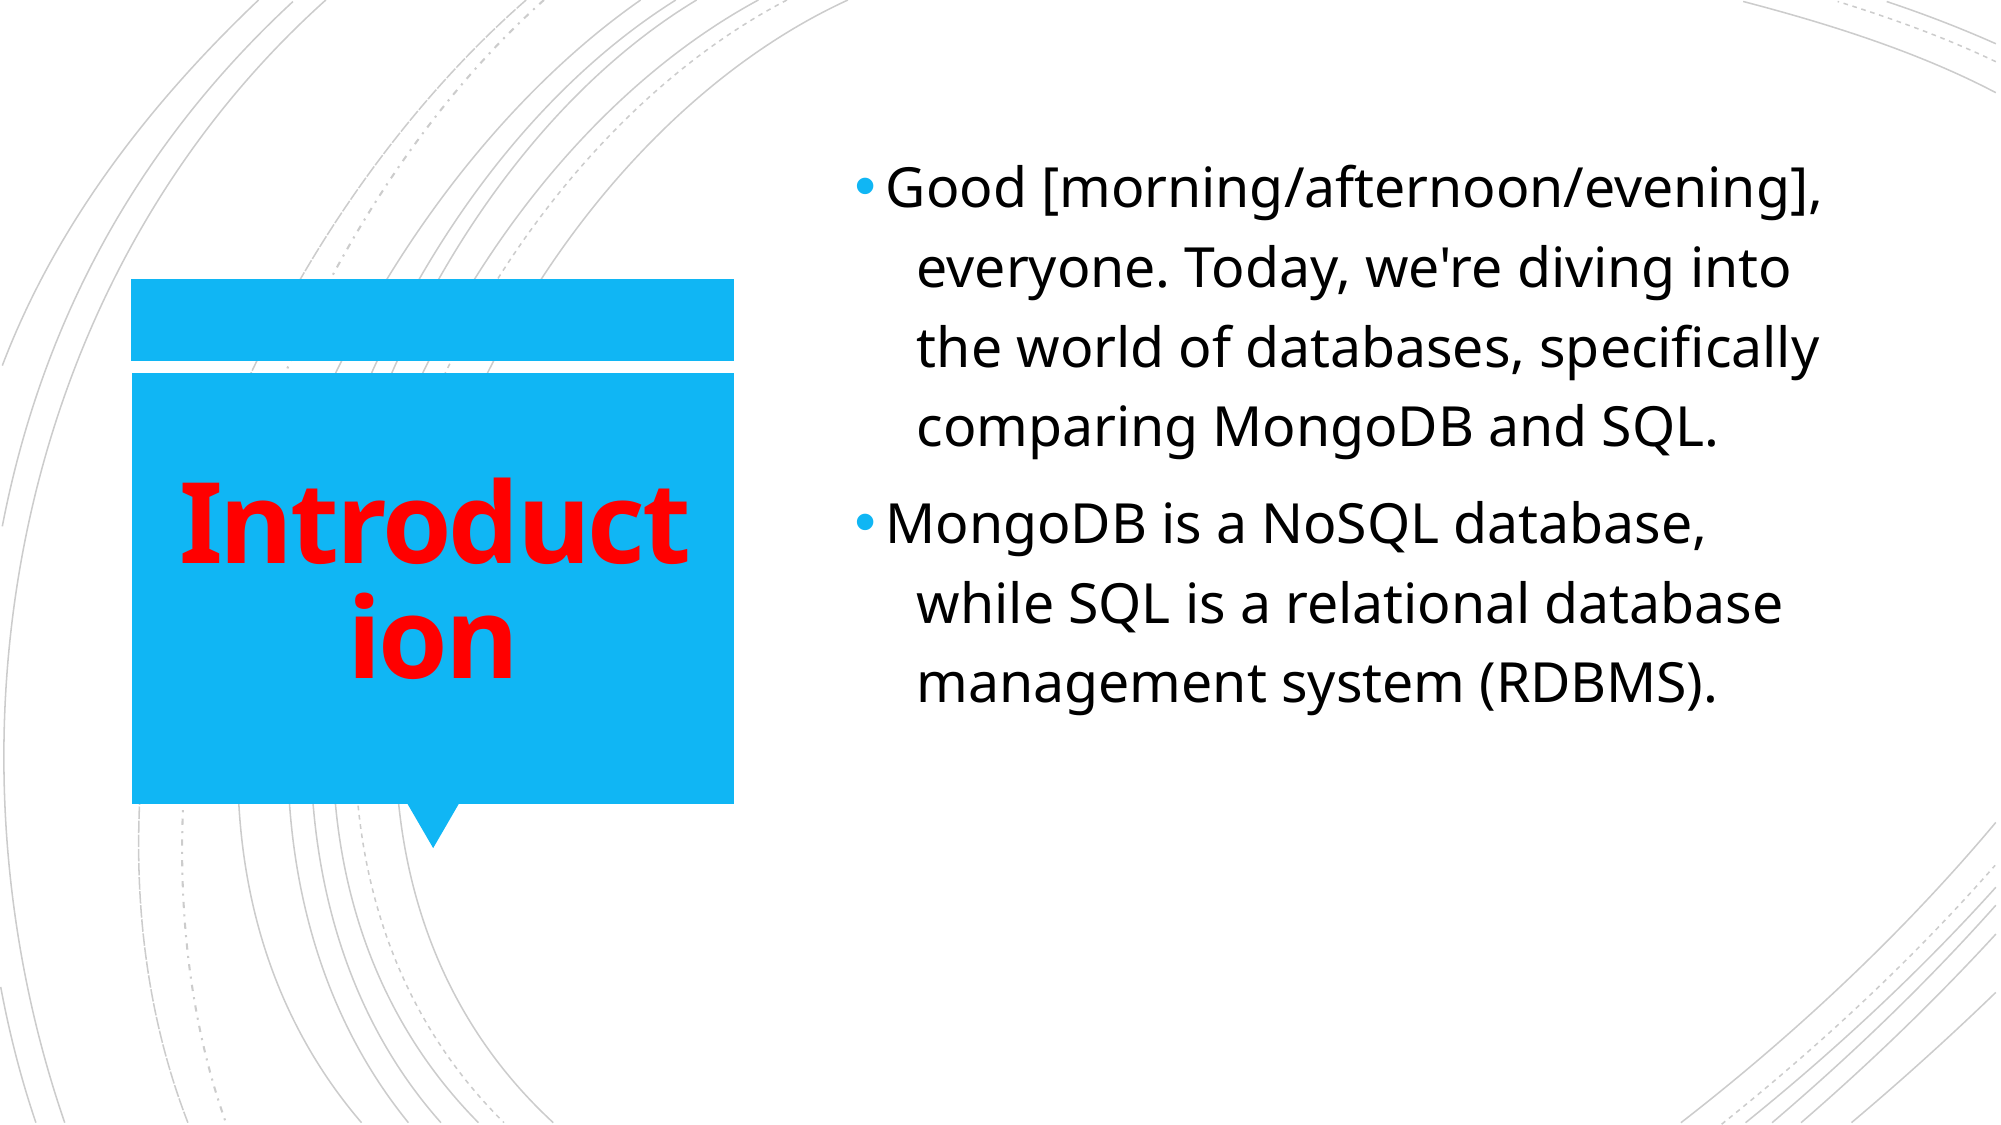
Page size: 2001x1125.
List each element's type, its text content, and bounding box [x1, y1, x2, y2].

list Good [morning/afternoon/evening], everyone. Today, we're diving into the world of databases, specifically comparing MongoDB and SQL. MongoDB is a NoSQL database, while SQL is a relational database management system (RDBMS). [839, 131, 1871, 1042]
title Introduction [129, 385, 738, 789]
